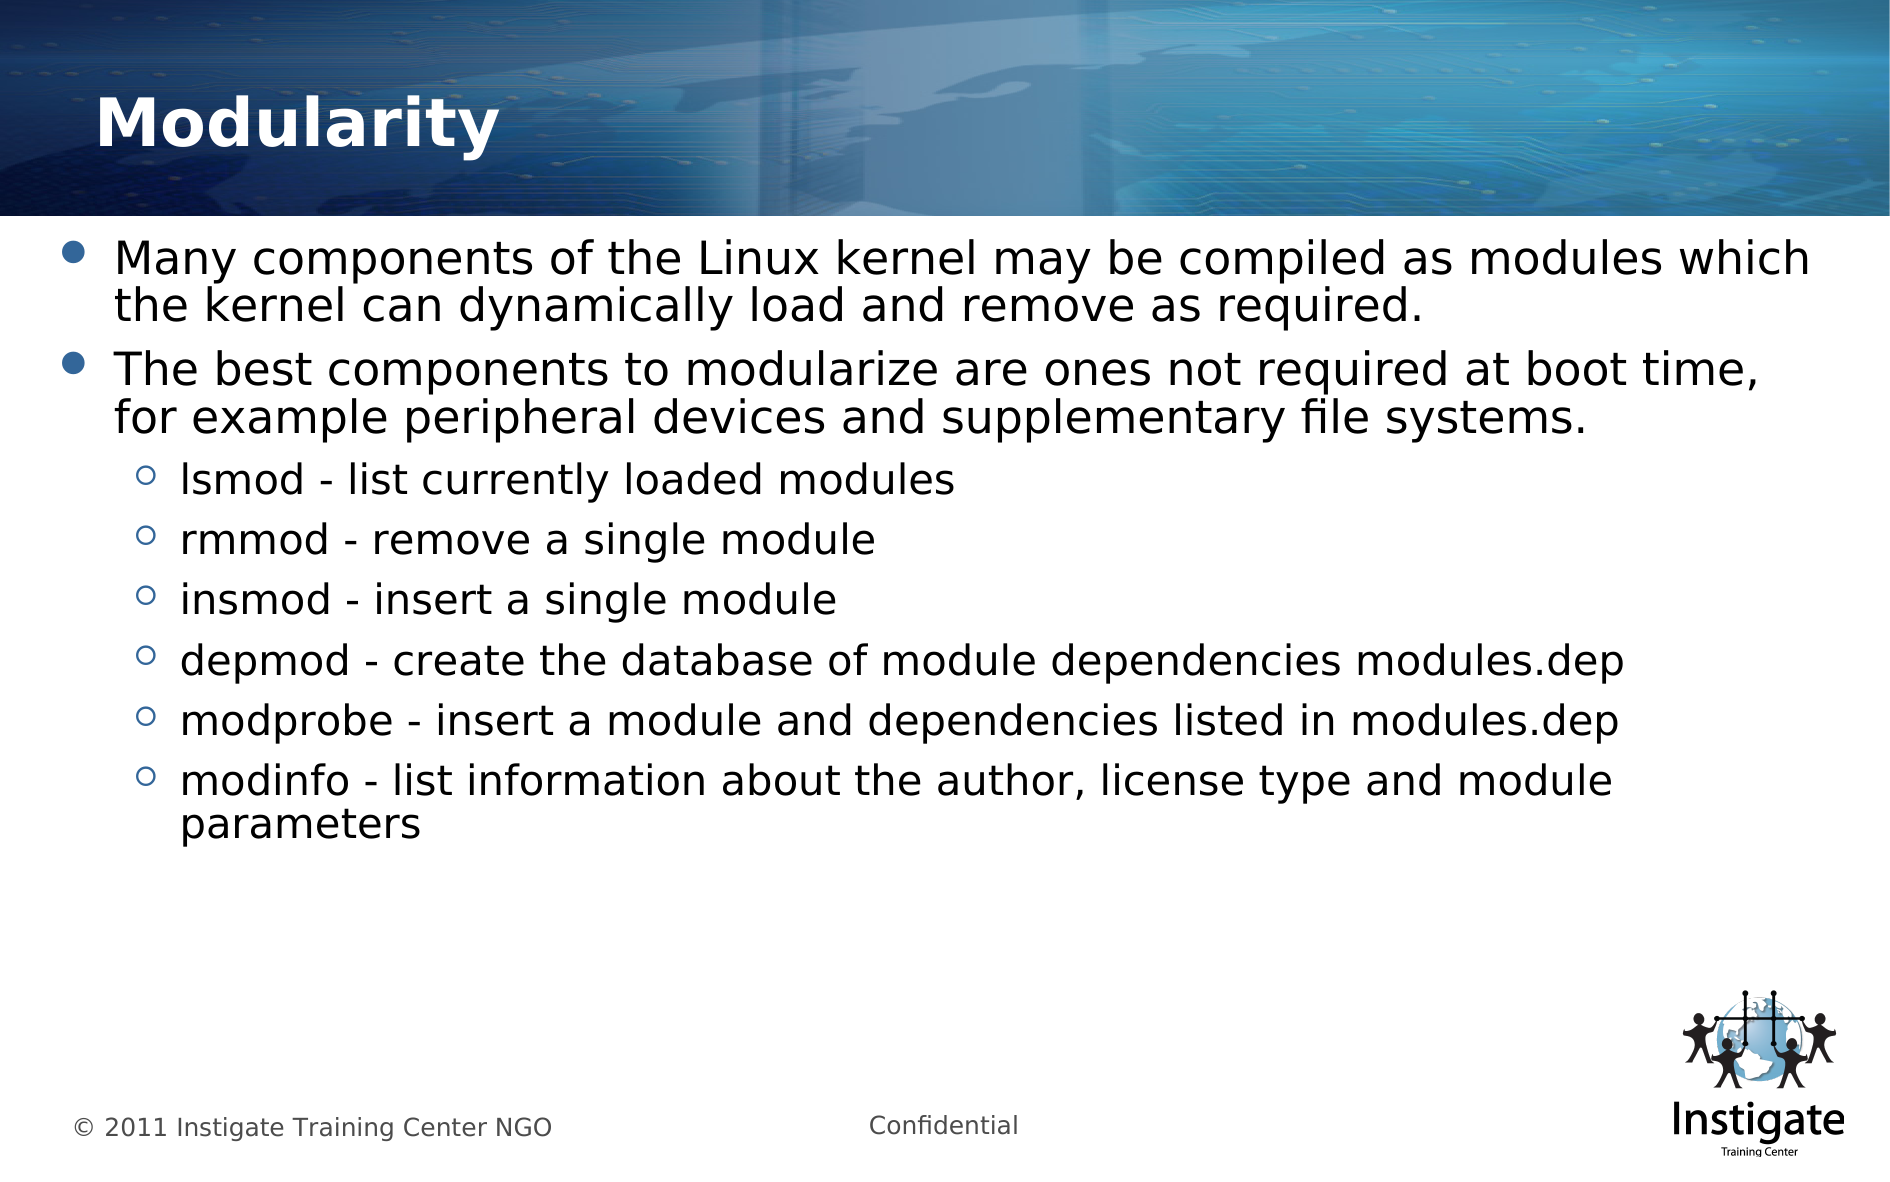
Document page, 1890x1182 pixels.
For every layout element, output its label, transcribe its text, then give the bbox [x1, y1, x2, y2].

list Many components of the Linux kernel may be compiled as modules which the kernel can dynamically load and remove as required. The best components to modularize are ones not required at boot time, for example peripheral devices and supplementary file systems. lsmod - list currently loaded modules rmmod - remove a single module insmod - insert a single module depmod - create the database of module dependencies modules.dep modprobe - insert a module and dependencies listed in modules.dep modinfo - list information about the author, license type and module parameters [59, 236, 1831, 1001]
picture [1674, 990, 1844, 1157]
title Modularity [94, 54, 1793, 210]
picture [0, 0, 1890, 216]
